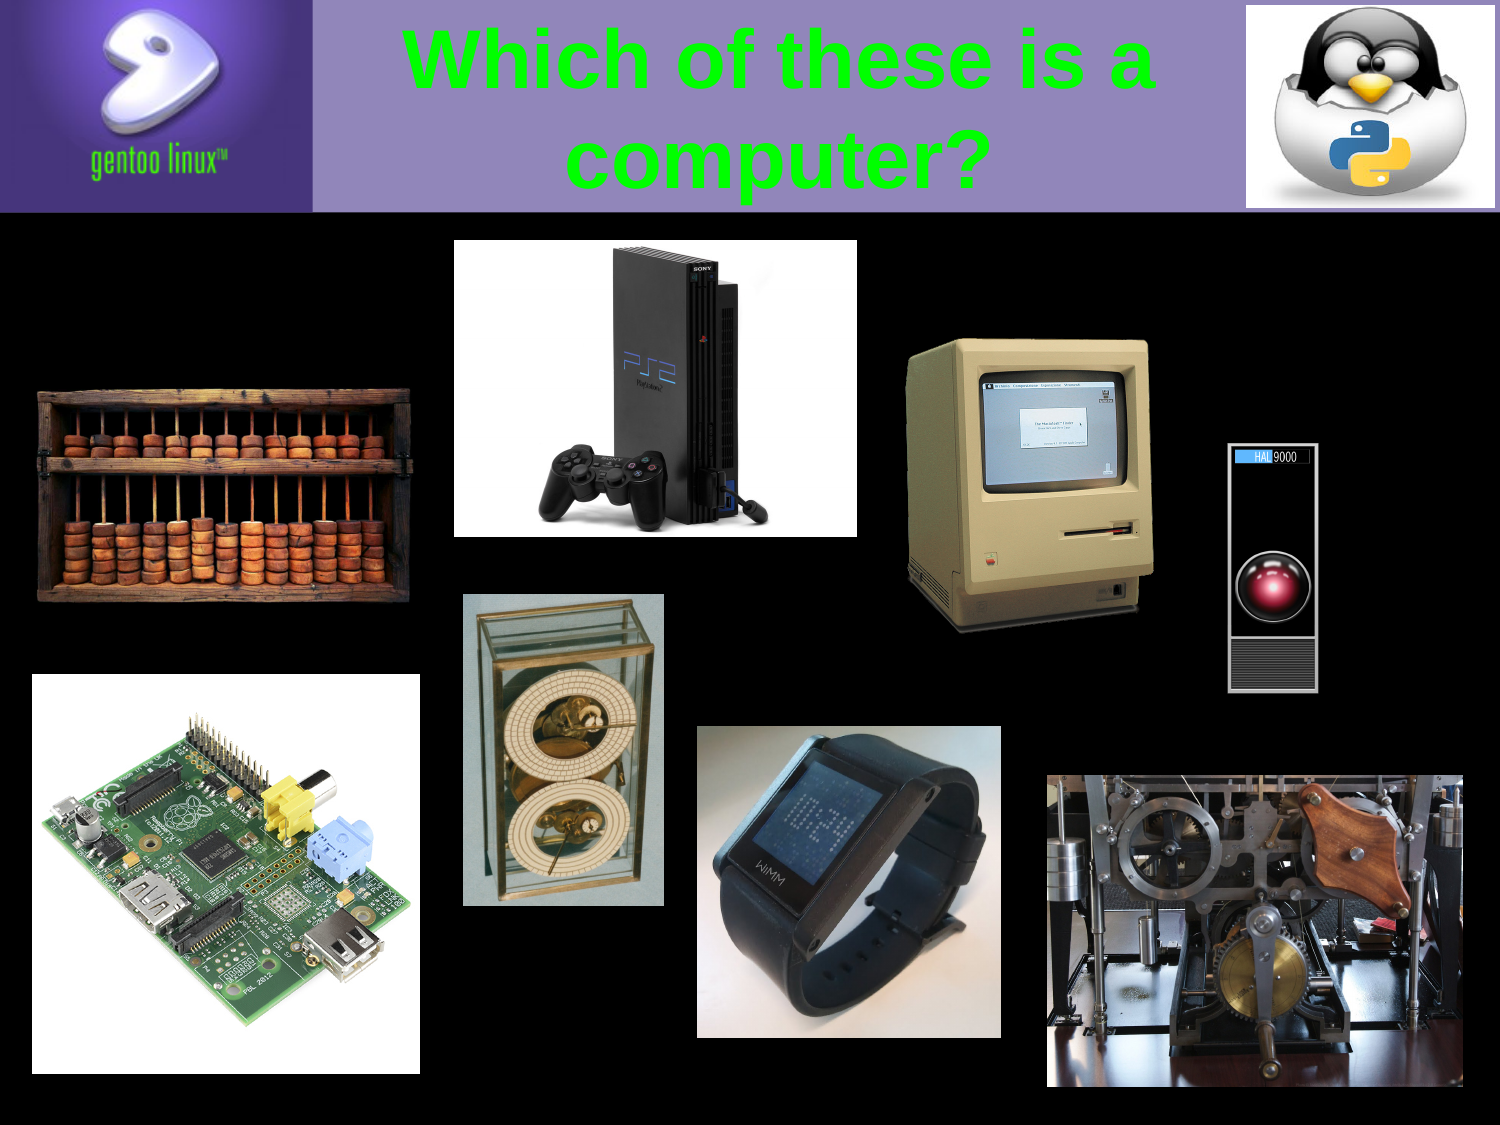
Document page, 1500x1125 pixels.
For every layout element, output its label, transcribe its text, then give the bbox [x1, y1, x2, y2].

picture [17, 371, 432, 617]
picture [454, 240, 857, 537]
picture [1246, 5, 1495, 208]
picture [899, 329, 1490, 724]
picture [0, 0, 302, 184]
title Which of these is a computer? [324, 9, 1235, 203]
picture [697, 726, 1001, 1038]
picture [32, 674, 420, 1075]
picture [1047, 775, 1463, 1087]
picture [463, 594, 664, 906]
